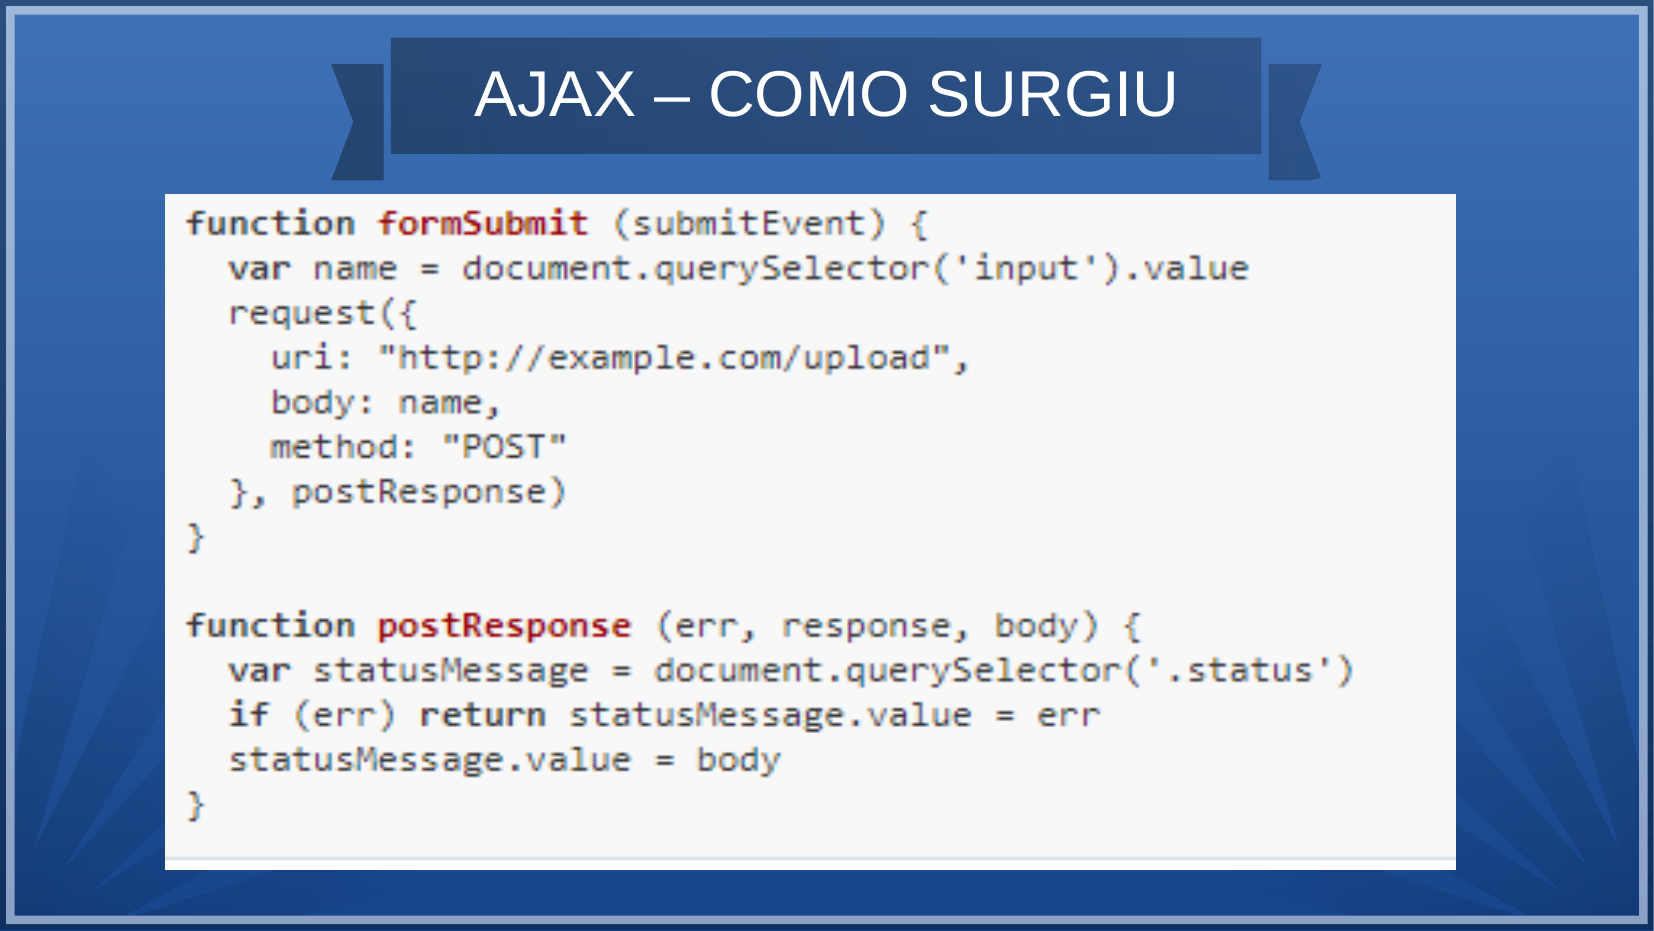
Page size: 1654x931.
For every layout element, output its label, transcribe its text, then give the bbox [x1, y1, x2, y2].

title AJAX – COMO SURGIU [389, 35, 1264, 154]
picture [165, 194, 1456, 871]
